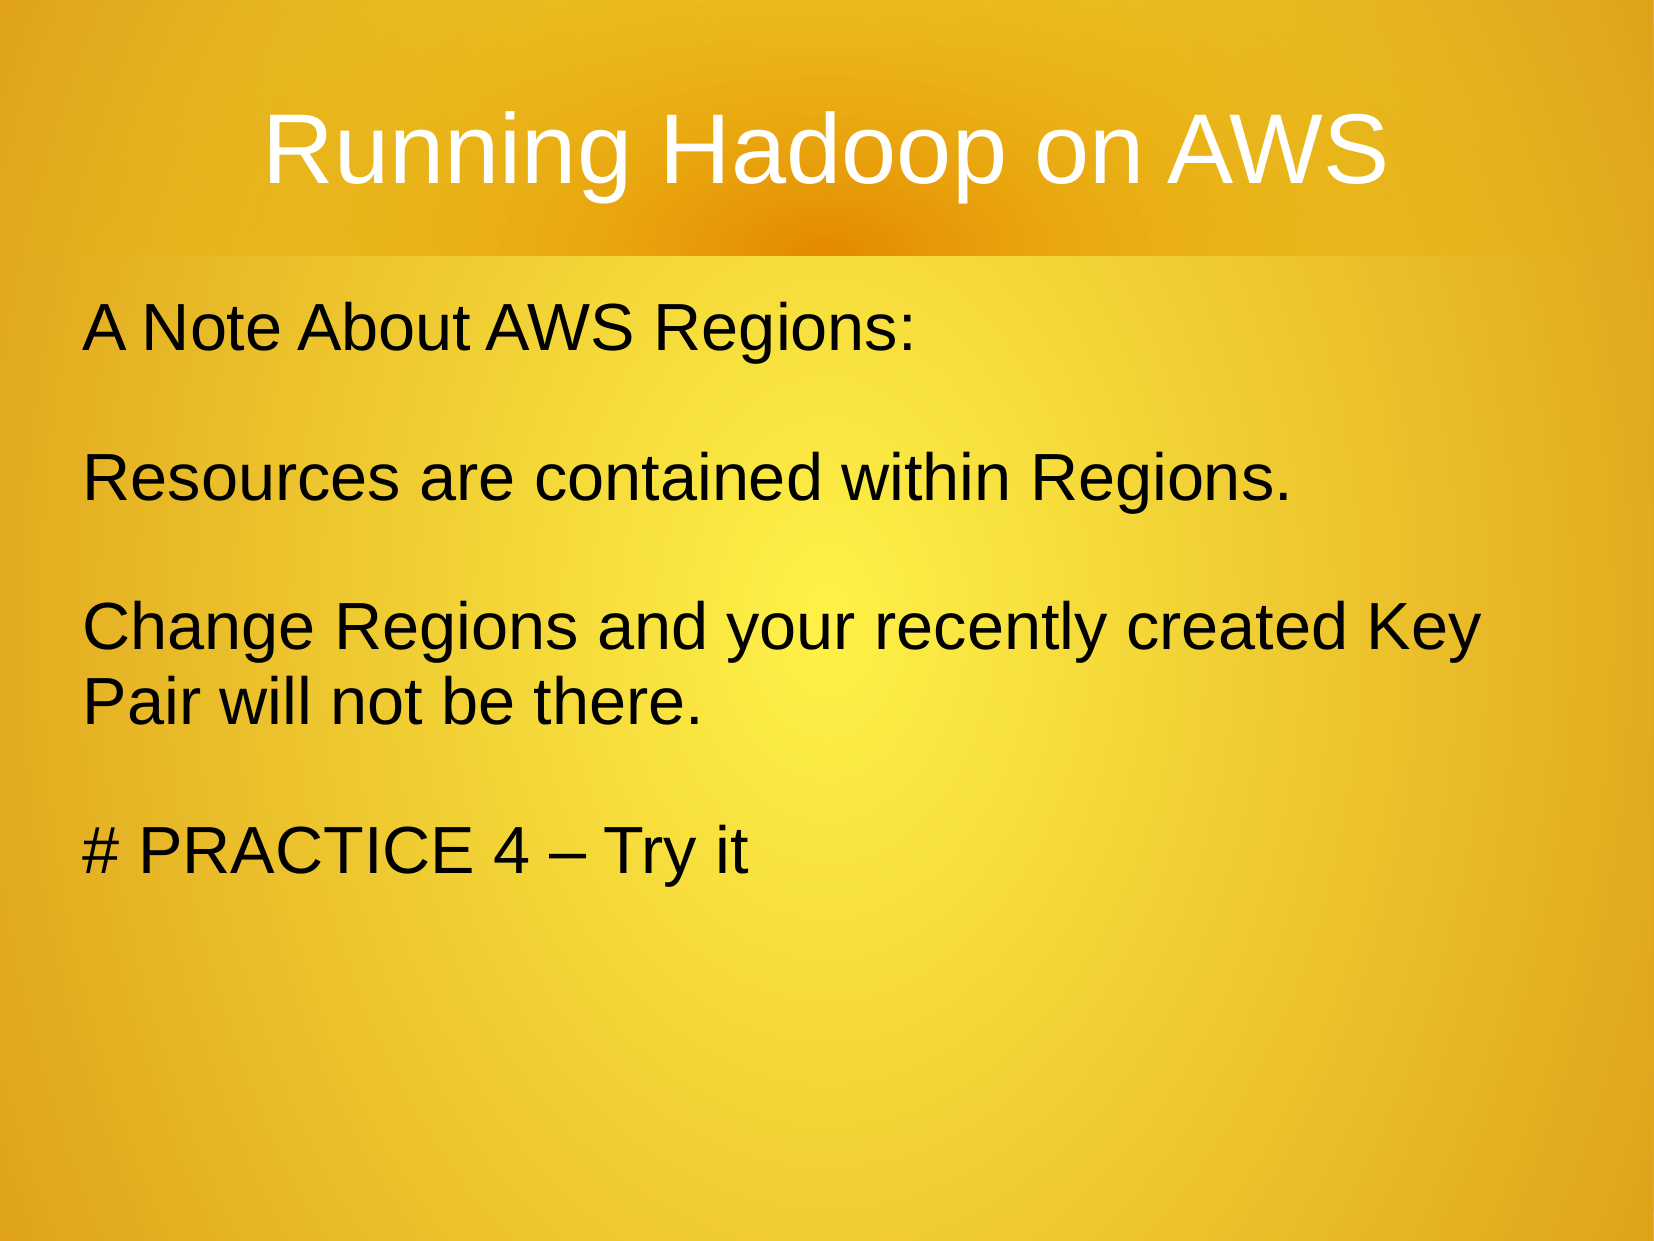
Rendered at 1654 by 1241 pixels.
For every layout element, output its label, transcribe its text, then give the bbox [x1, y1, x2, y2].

title Running Hadoop on AWS [82, 47, 1571, 252]
subtitle A Note About AWS Regions: Resources are contained within Regions. Change Regions and your recently created Key Pair will not be there. # PRACTICE 4 – Try it [82, 290, 1571, 1010]
